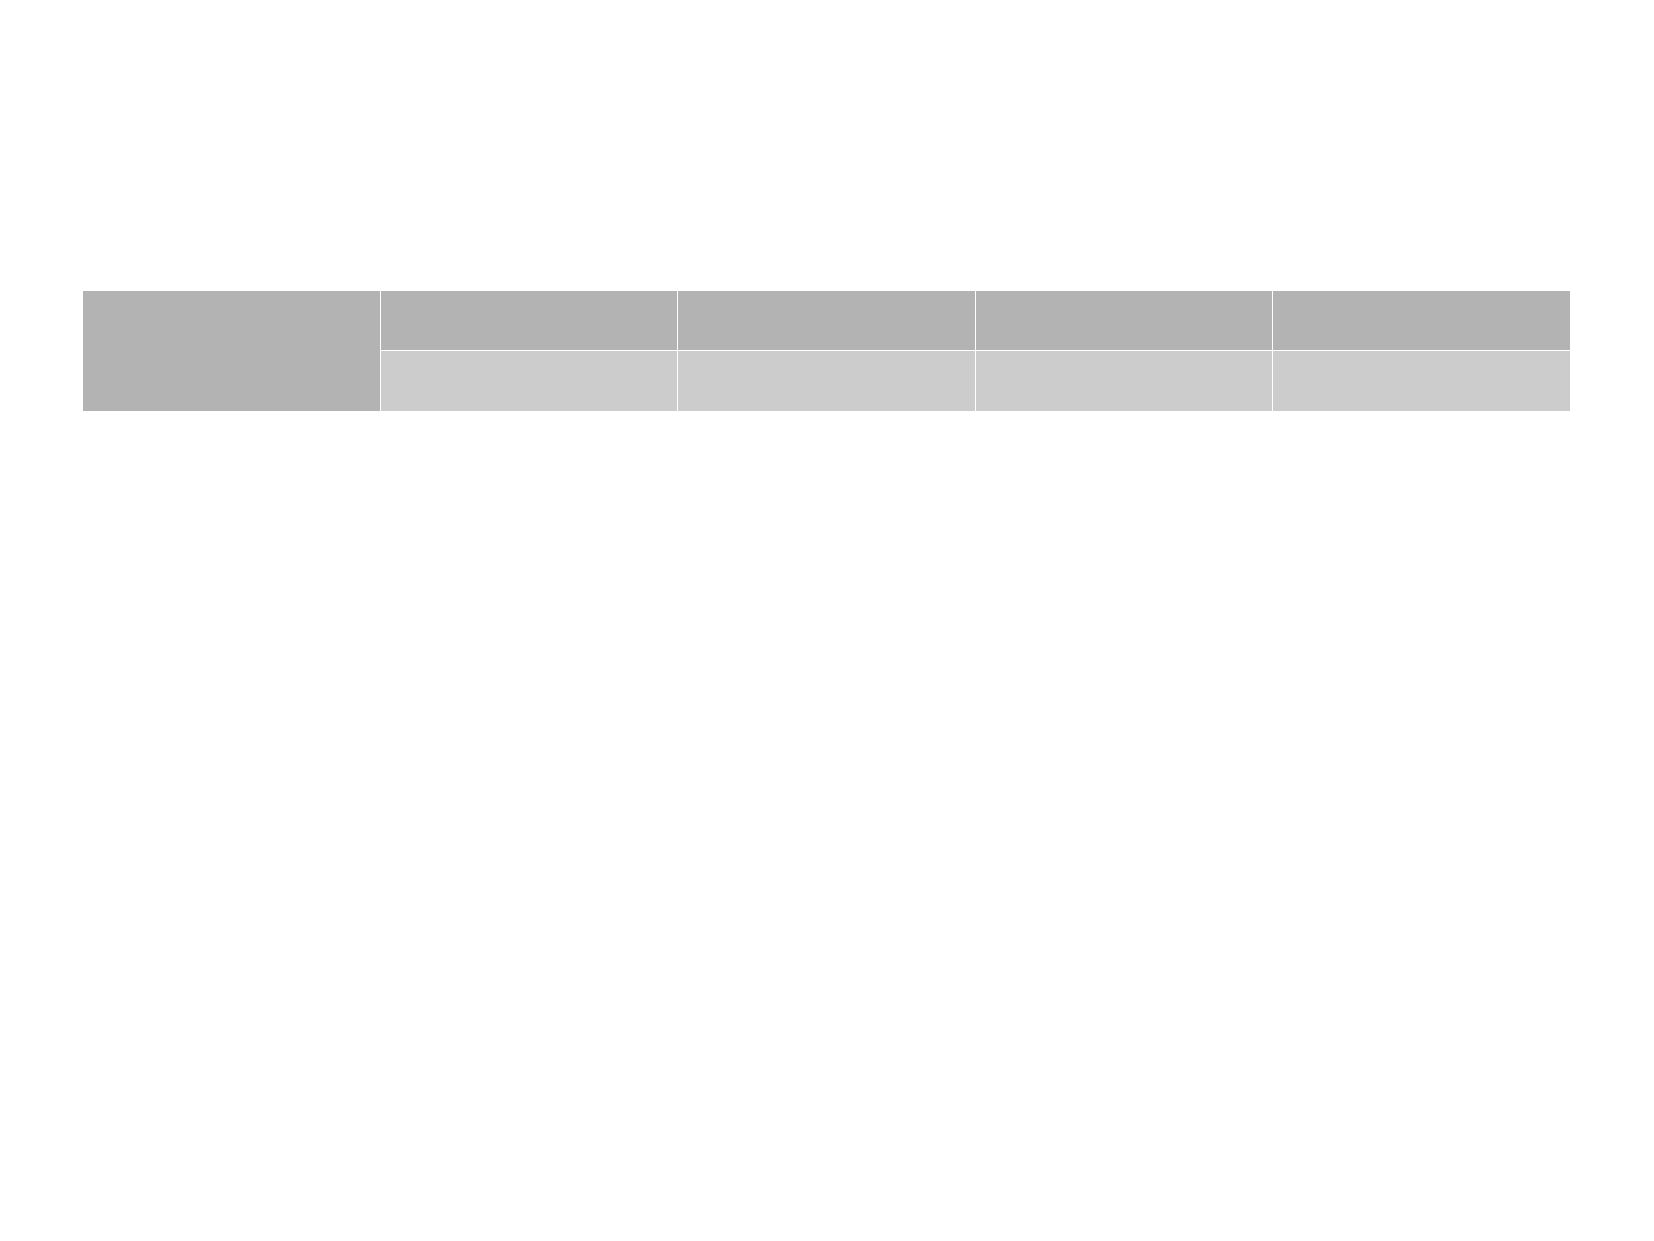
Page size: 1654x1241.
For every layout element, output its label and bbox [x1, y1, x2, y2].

table_header [381, 291, 677, 350]
table_header [1273, 291, 1570, 350]
table_cell [678, 351, 975, 411]
table_cell [381, 351, 677, 411]
table_header [83, 291, 380, 411]
table_cell [1273, 351, 1570, 411]
table_cell [976, 351, 1272, 411]
table_header [976, 291, 1272, 350]
table_header [678, 291, 975, 350]
